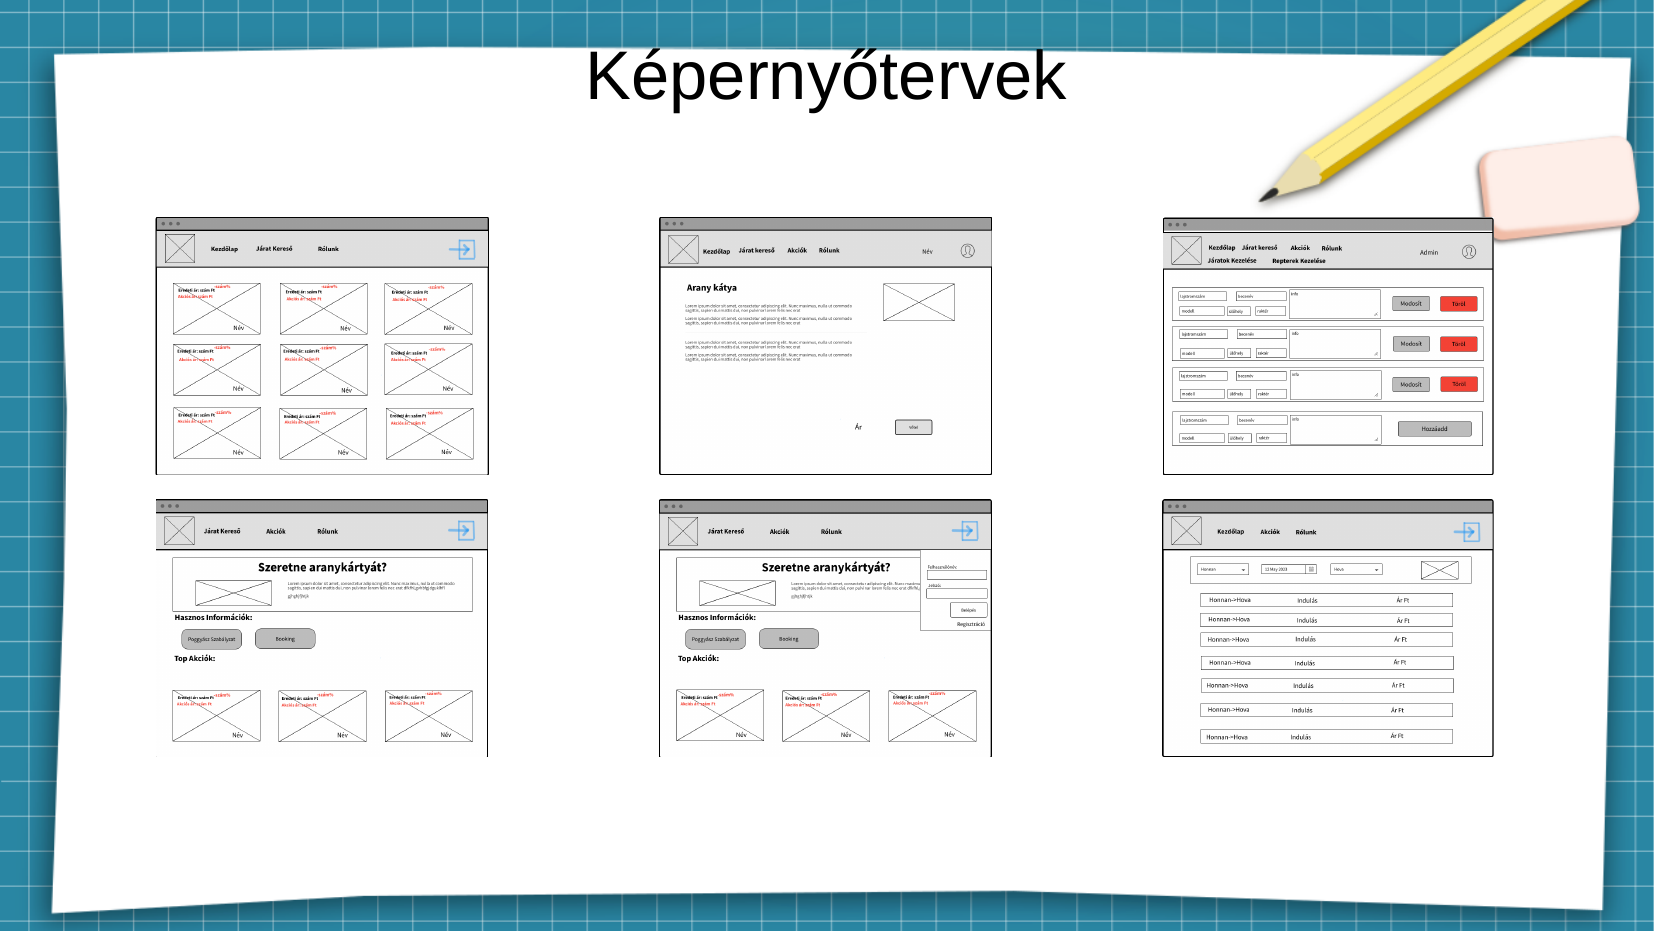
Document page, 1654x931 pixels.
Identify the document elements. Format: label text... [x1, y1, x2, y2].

title Képernyőtervek [82, 37, 1571, 193]
picture [0, 0, 1654, 931]
